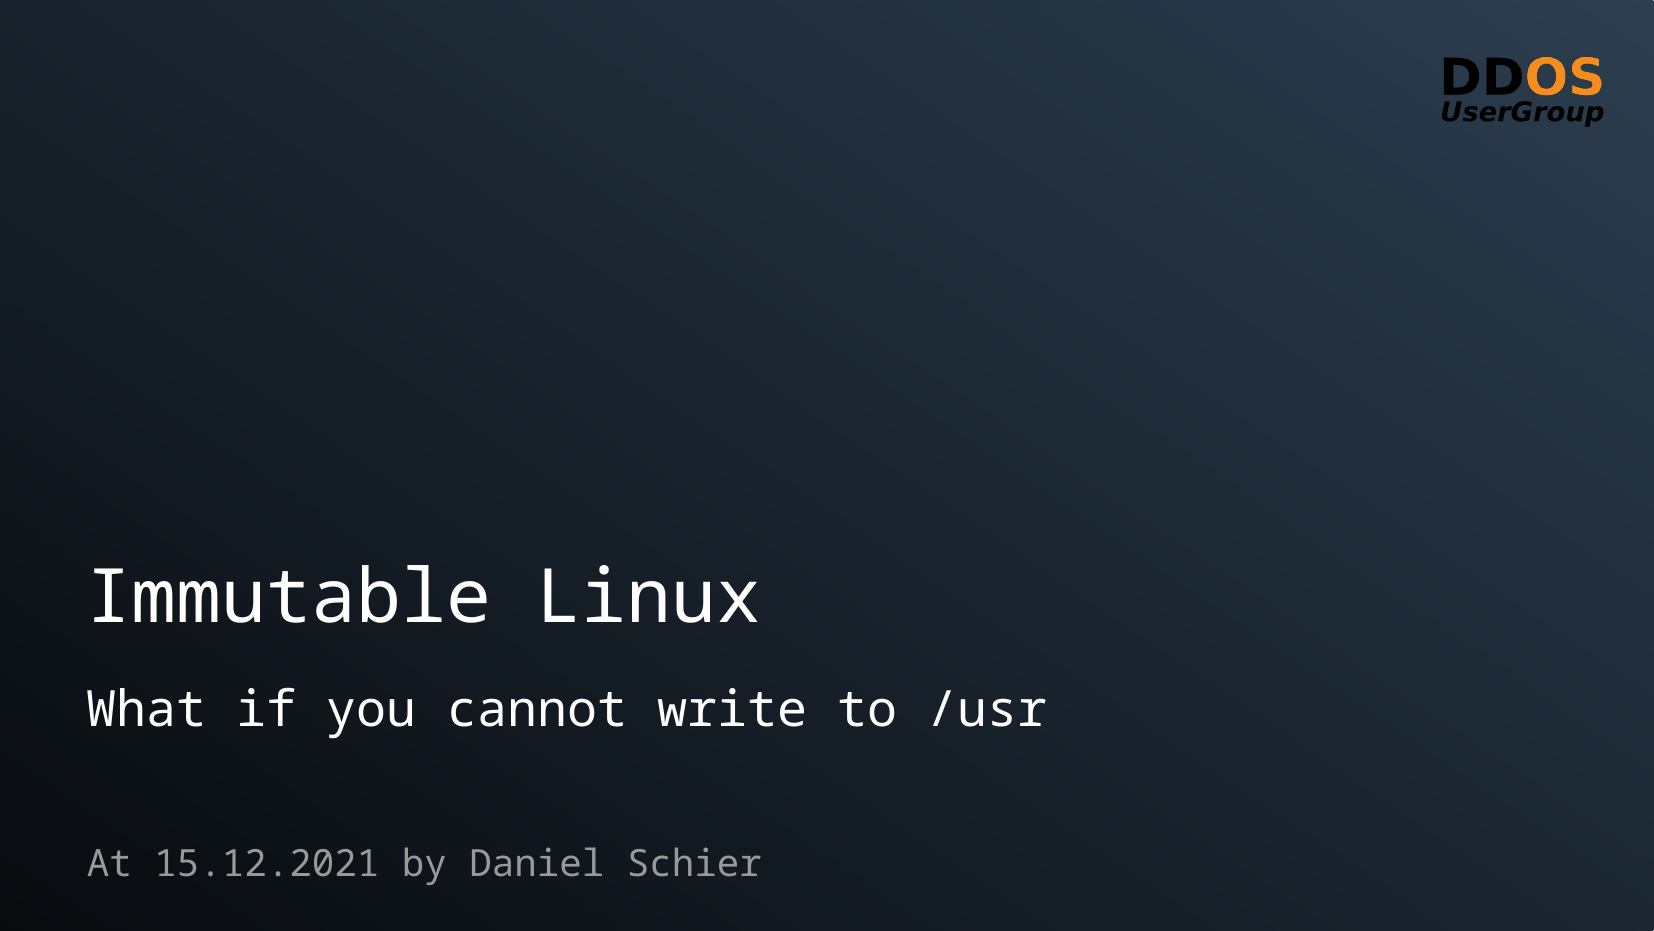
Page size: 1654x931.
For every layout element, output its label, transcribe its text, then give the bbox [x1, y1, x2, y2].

title At 15.12.2021 by Daniel Schier [86, 825, 1576, 901]
picture [1432, 37, 1613, 150]
title Immutable Linux [86, 525, 1576, 663]
title What if you cannot write to /usr [86, 675, 1576, 739]
